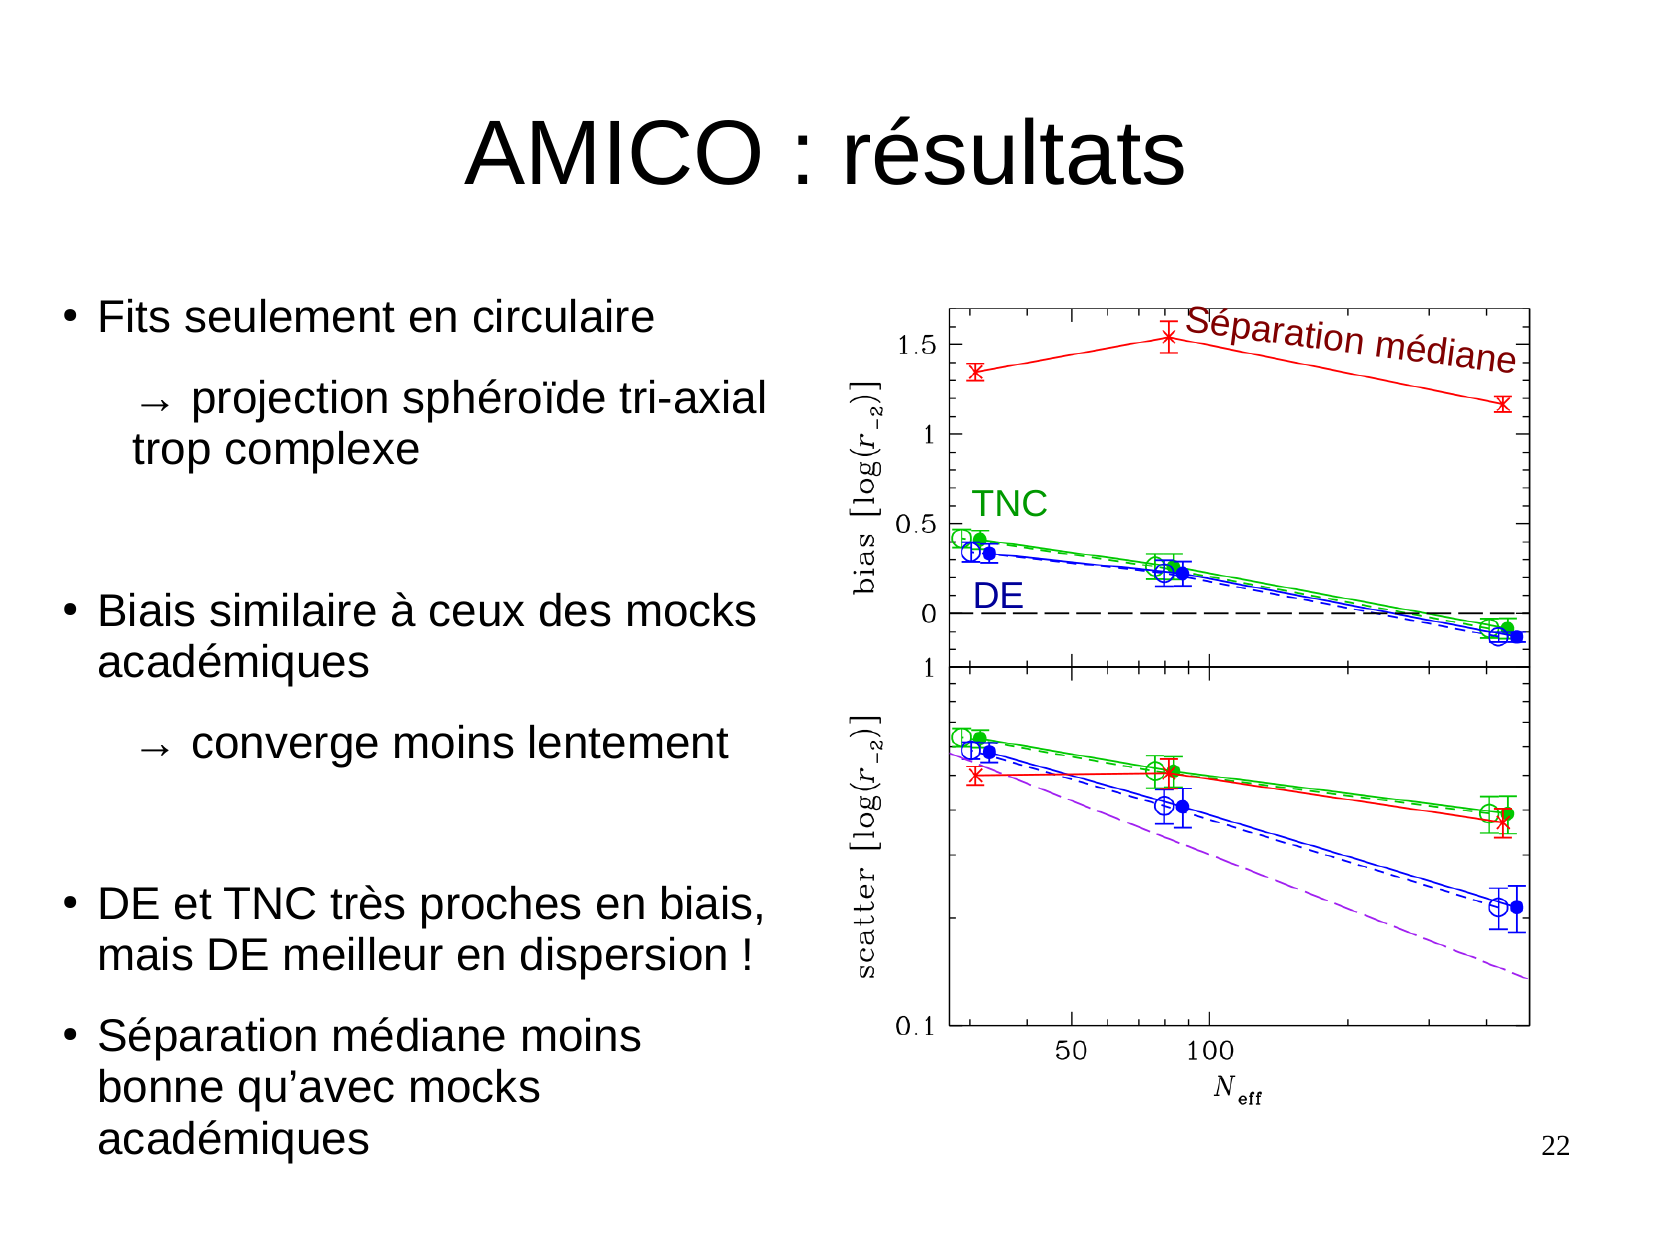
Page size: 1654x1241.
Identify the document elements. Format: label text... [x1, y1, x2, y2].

picture [838, 288, 1536, 1123]
title AMICO : résultats [82, 49, 1571, 257]
text_box TNC [956, 474, 1064, 532]
text_box DE [957, 566, 1040, 624]
text_box Fits seulement en circulaire → projection sphéroïde tri-axial trop complexe Biais similaire à ceux des mocks académiques → converge moins lentement DE et TNC très proches en biais, mais DE meilleur en dispersion ! Séparation médiane moins bonne qu’avec mocks académiques [47, 283, 792, 1172]
picture [1178, 288, 1536, 335]
text_box Séparation médiane [1167, 288, 1536, 393]
